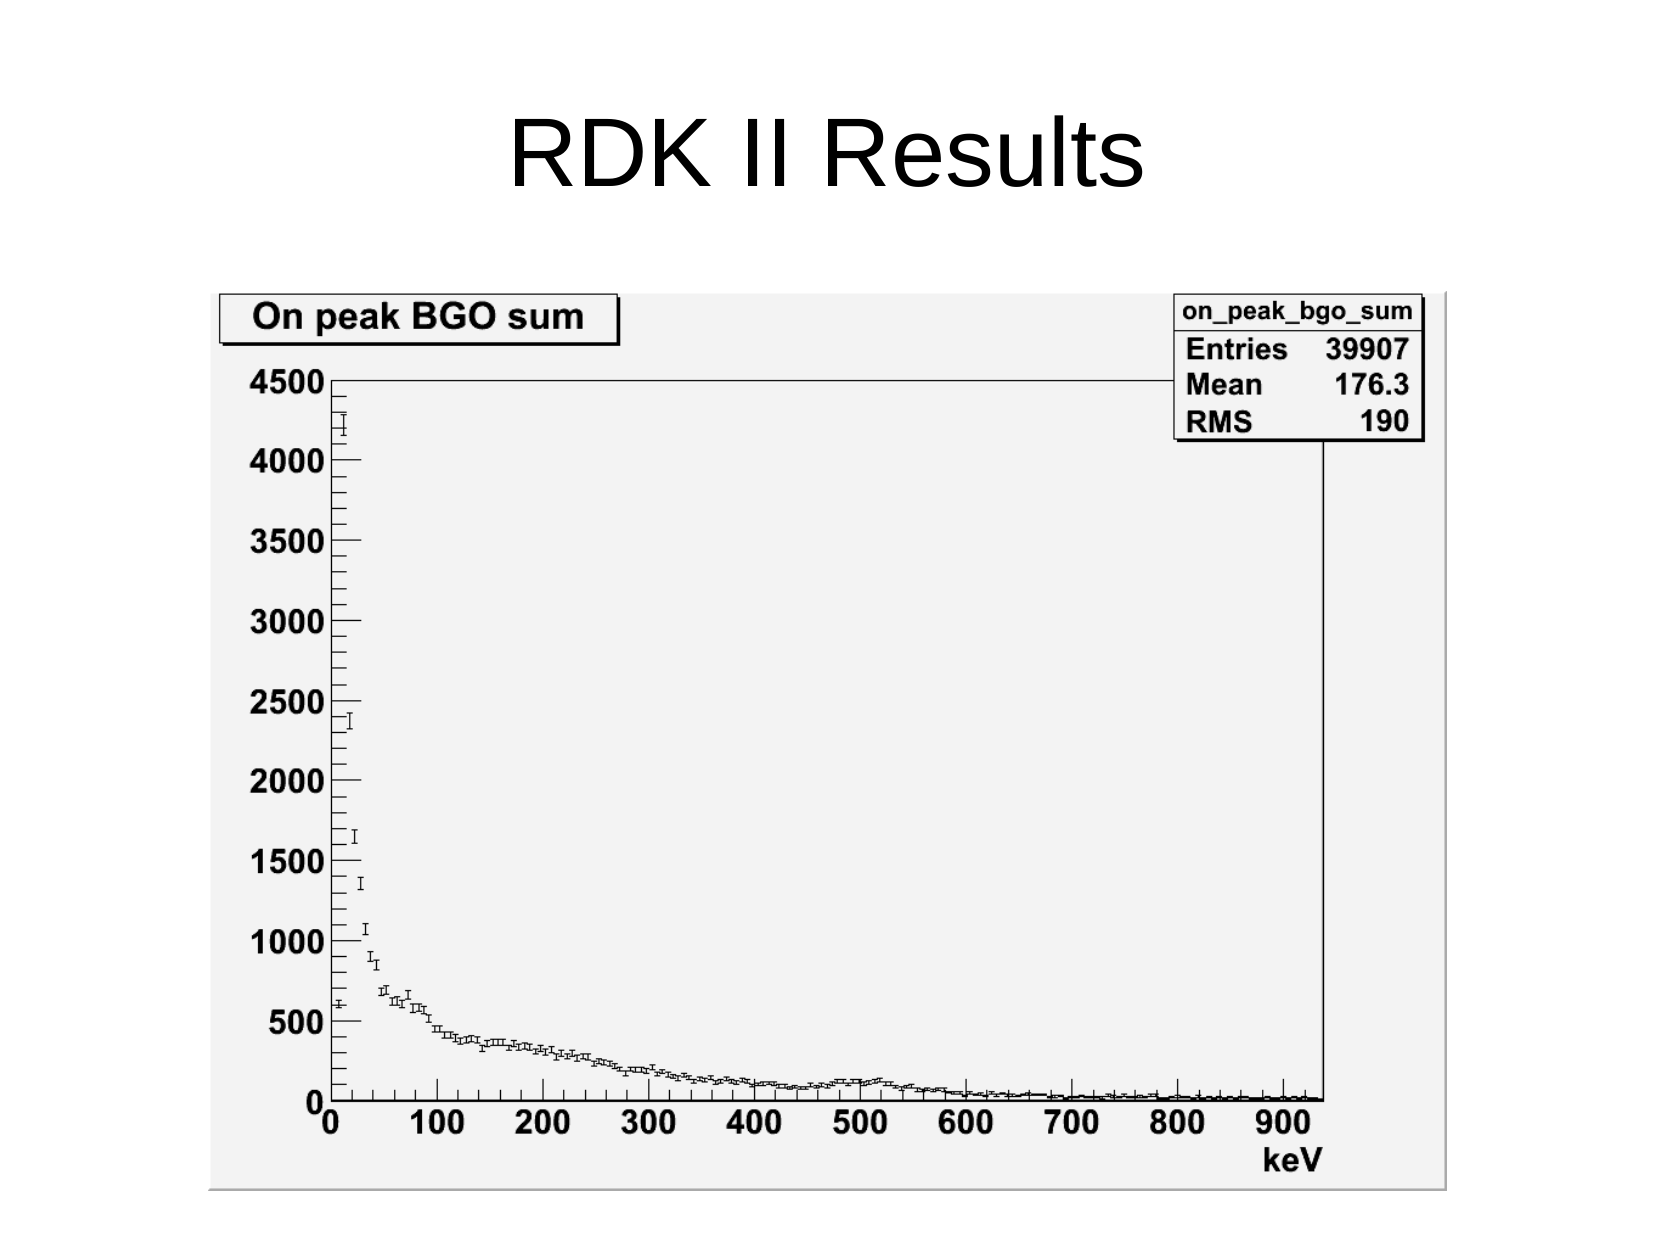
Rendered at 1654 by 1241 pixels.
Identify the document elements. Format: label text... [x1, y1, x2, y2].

title RDK II Results [82, 49, 1571, 257]
picture [207, 290, 1447, 1191]
